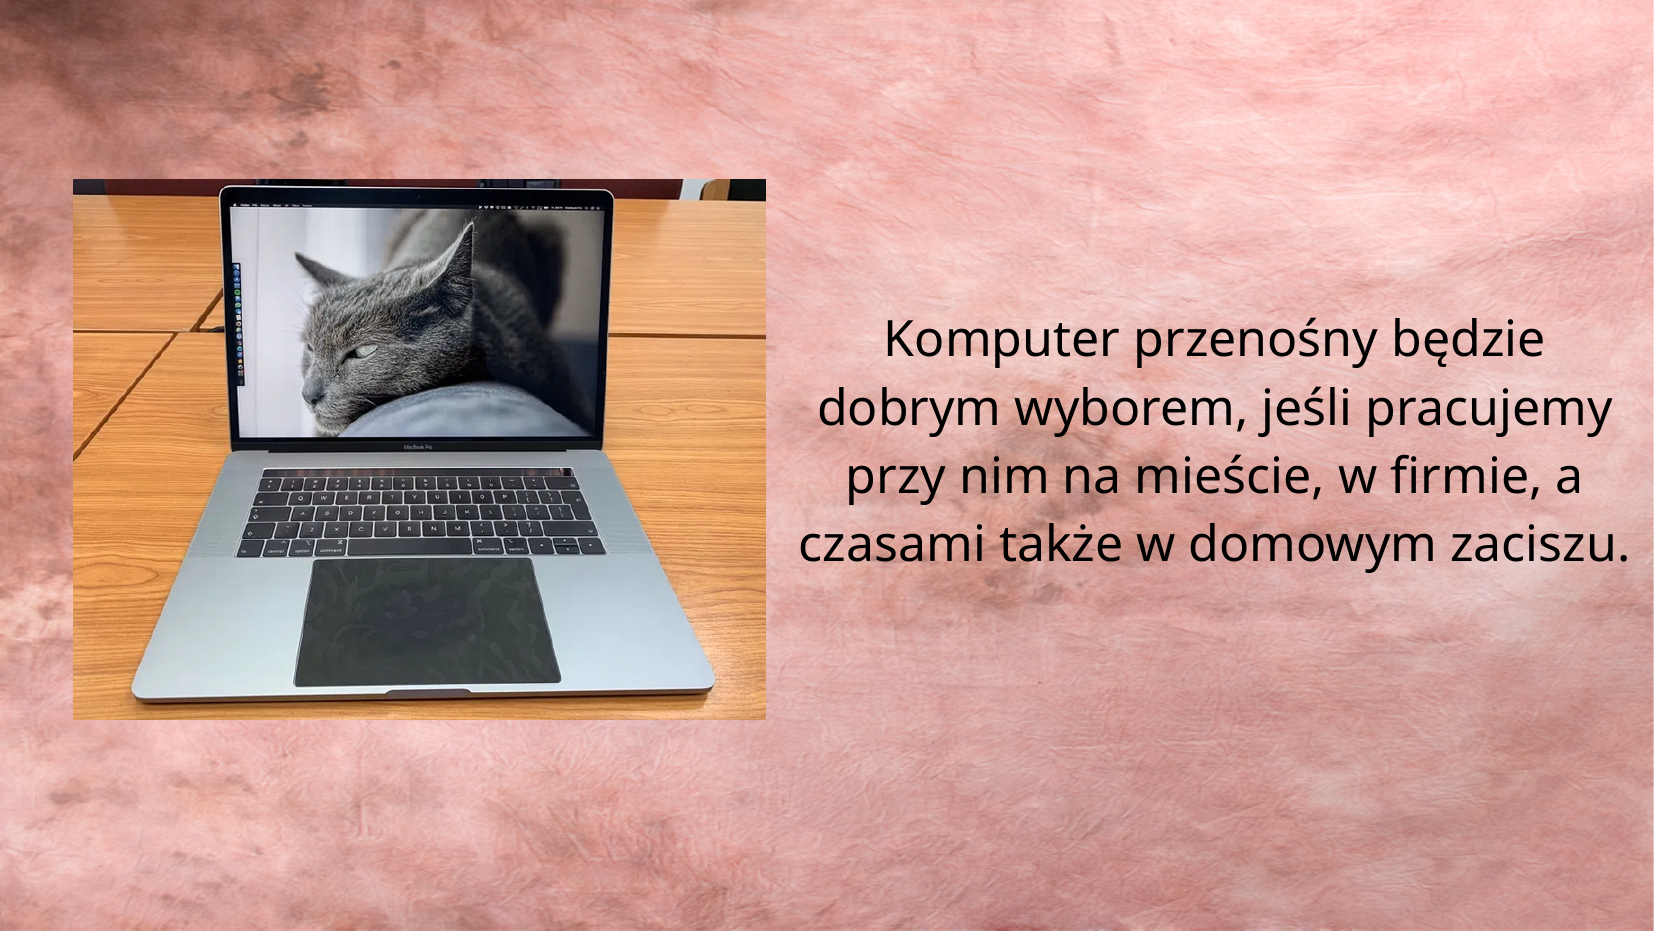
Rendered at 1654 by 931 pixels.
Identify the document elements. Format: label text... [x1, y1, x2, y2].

picture [0, 0, 1654, 931]
title Komputer przenośny będzie dobrym wyborem, jeśli pracujemy przy nim na mieście, w firmie, a czasami także w domowym zaciszu. [795, 234, 1636, 646]
